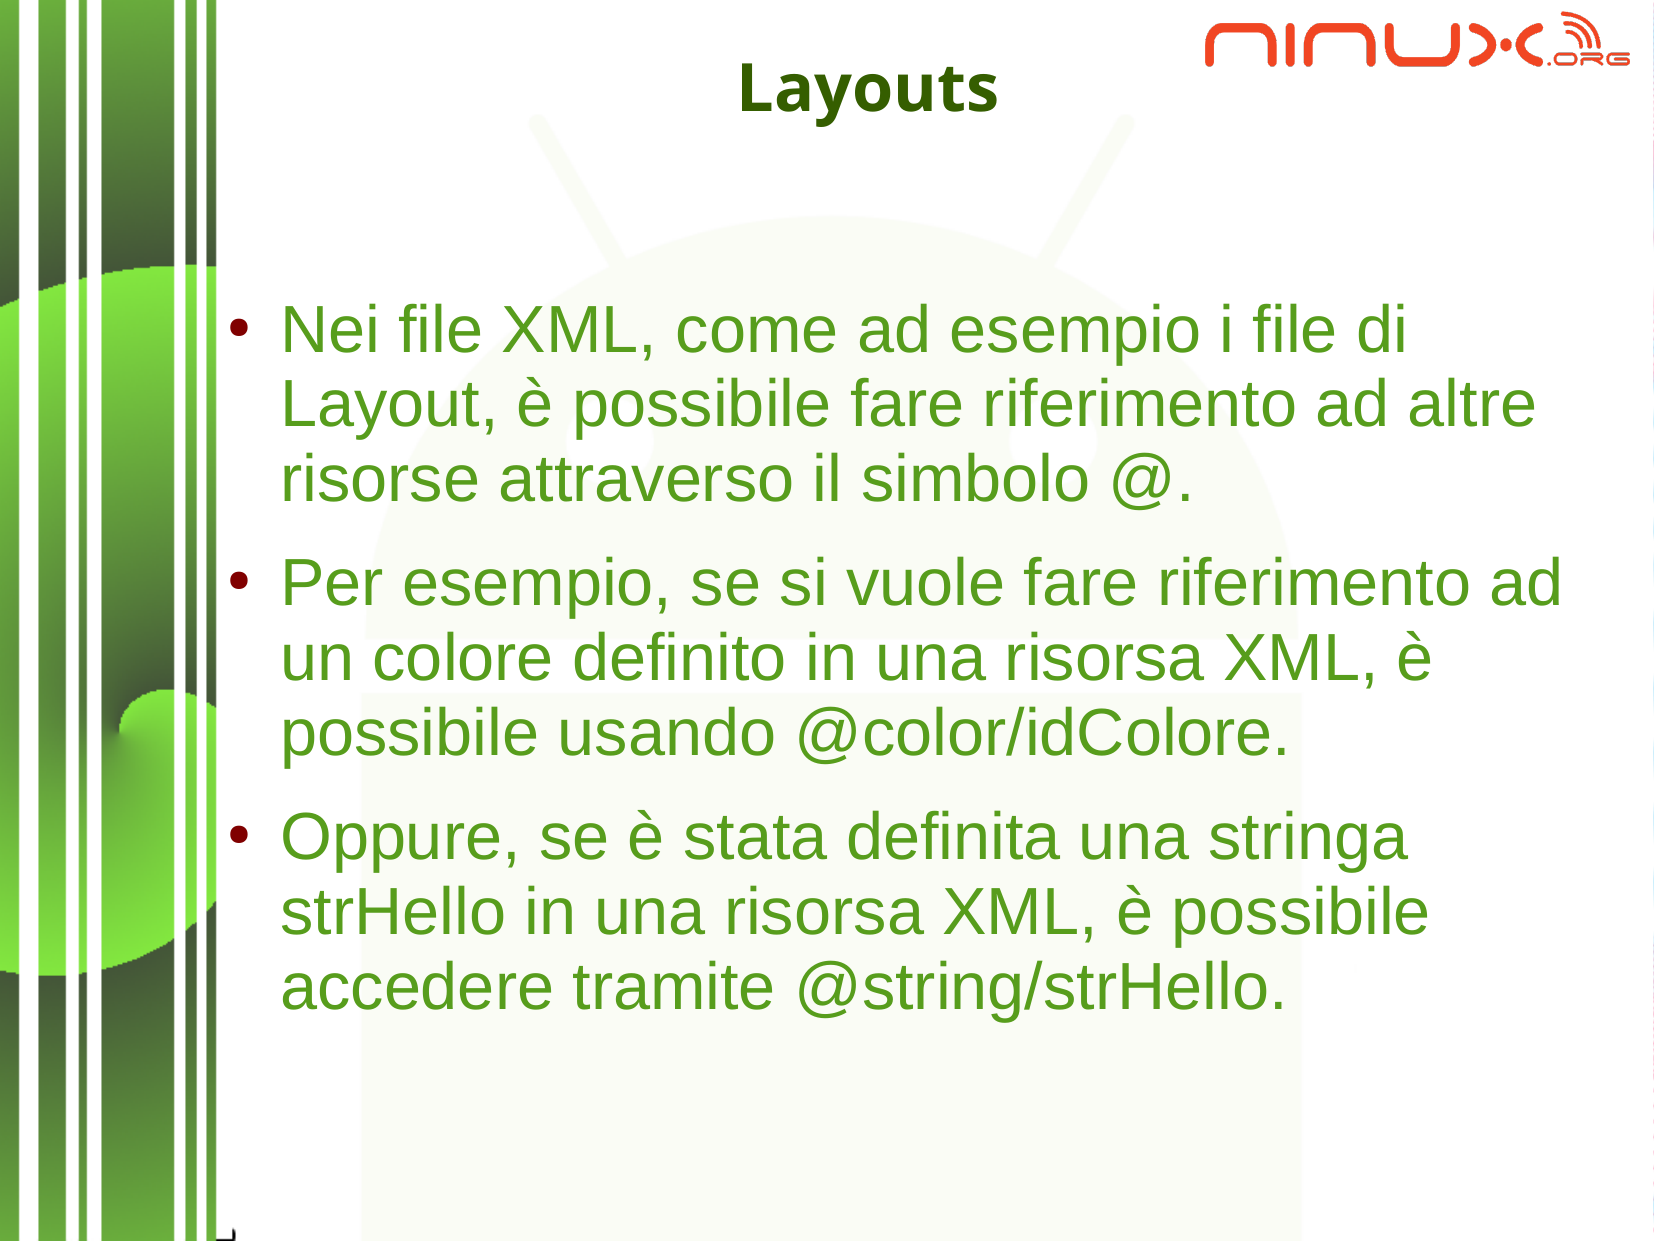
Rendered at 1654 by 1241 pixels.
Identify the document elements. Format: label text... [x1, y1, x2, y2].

picture [0, 0, 1654, 1241]
list Nei file XML, come ad esempio i file di Layout, è possibile fare riferimento ad altre risorse attraverso il simbolo @. Per esempio, se si vuole fare riferimento ad un colore definito in una risorsa XML, è possibile usando @color/idColore. Oppure, se è stata definita una stringa strHello in una risorsa XML, è possibile accedere tramite @string/strHello. [209, 291, 1583, 1024]
title Layouts [236, 46, 1500, 125]
